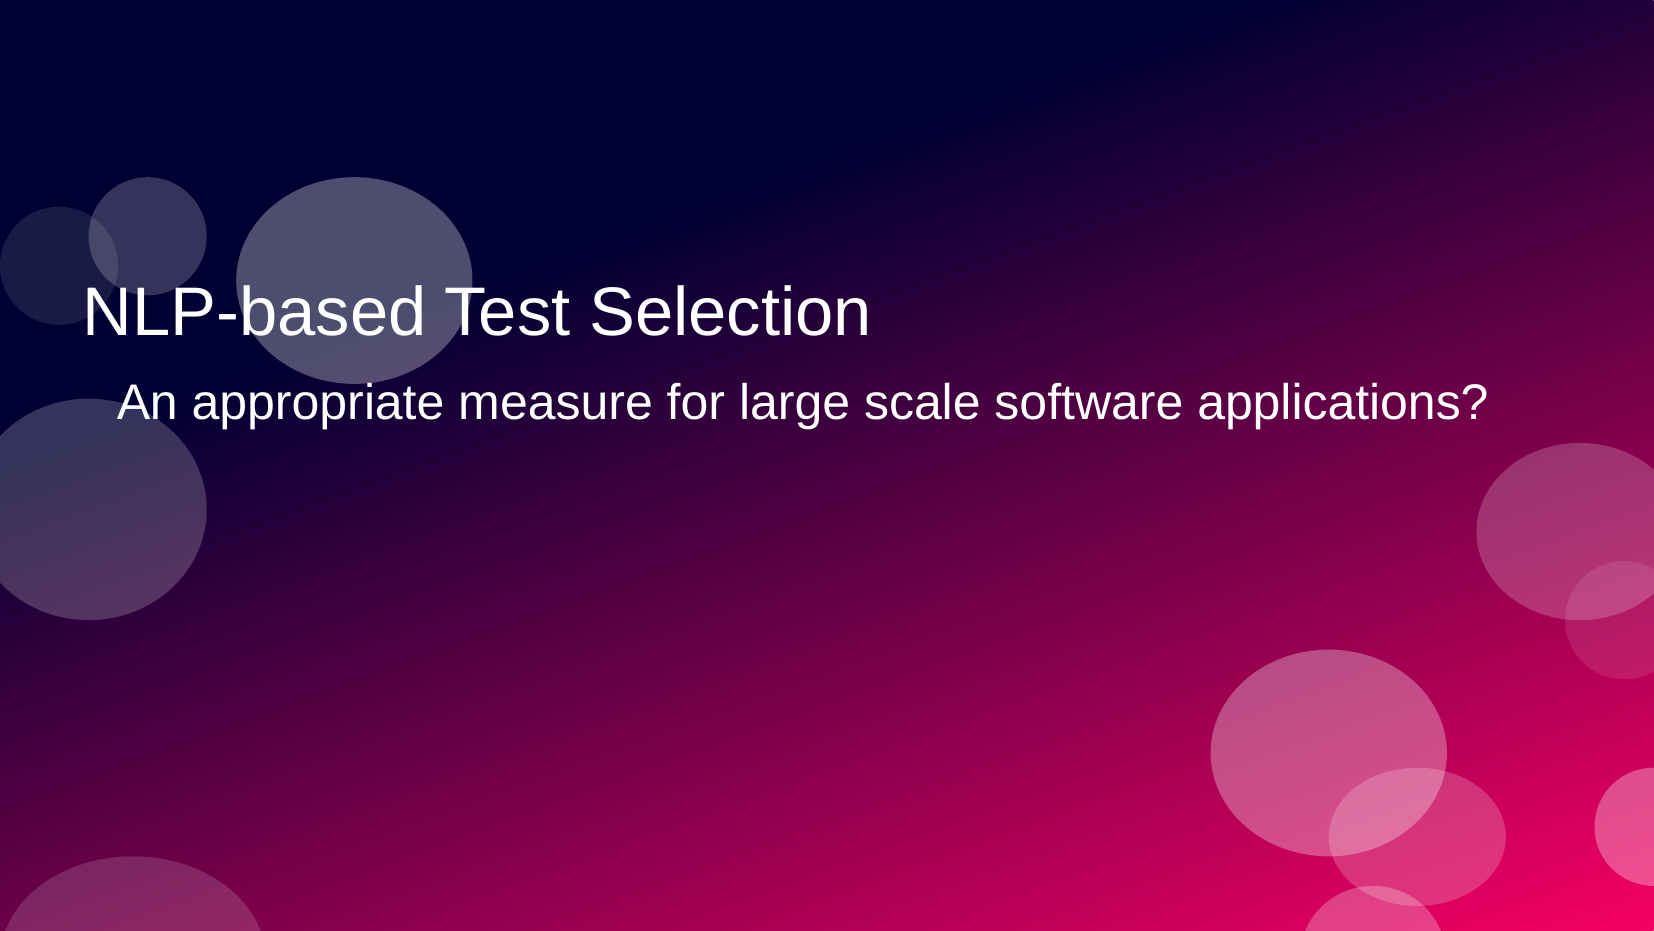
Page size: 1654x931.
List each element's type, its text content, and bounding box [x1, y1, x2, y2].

title NLP-based Test Selection [82, 234, 1571, 390]
subtitle An appropriate measure for large scale software applications? [59, 236, 1548, 569]
